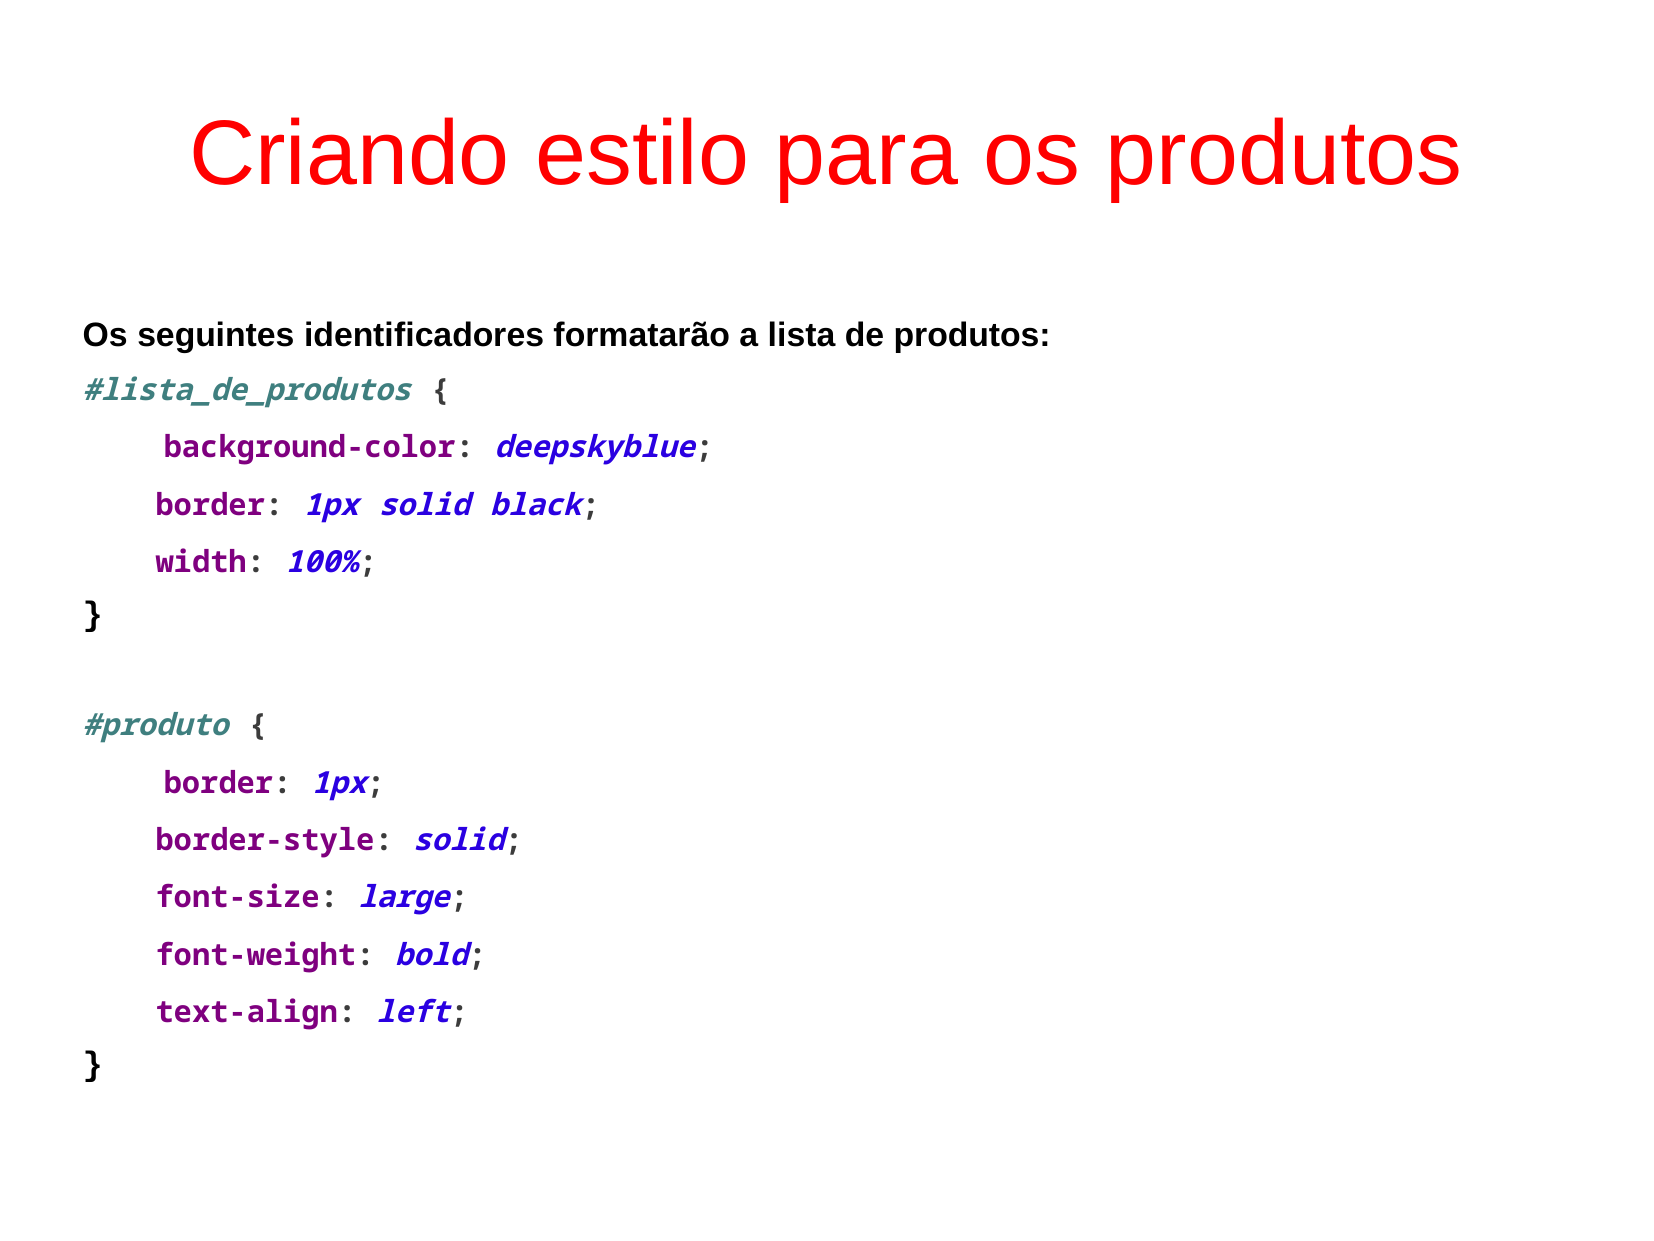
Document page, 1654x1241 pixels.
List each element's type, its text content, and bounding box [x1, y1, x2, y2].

list Os seguintes identificadores formatarão a lista de produtos: #lista_de_produtos { background-color: deepskyblue; border: 1px solid black; width: 100%; } #produto { border: 1px; border-style: solid; font-size: large; font-weight: bold; text-align: left; } [82, 315, 1571, 1087]
title Criando estilo para os produtos [82, 49, 1571, 257]
